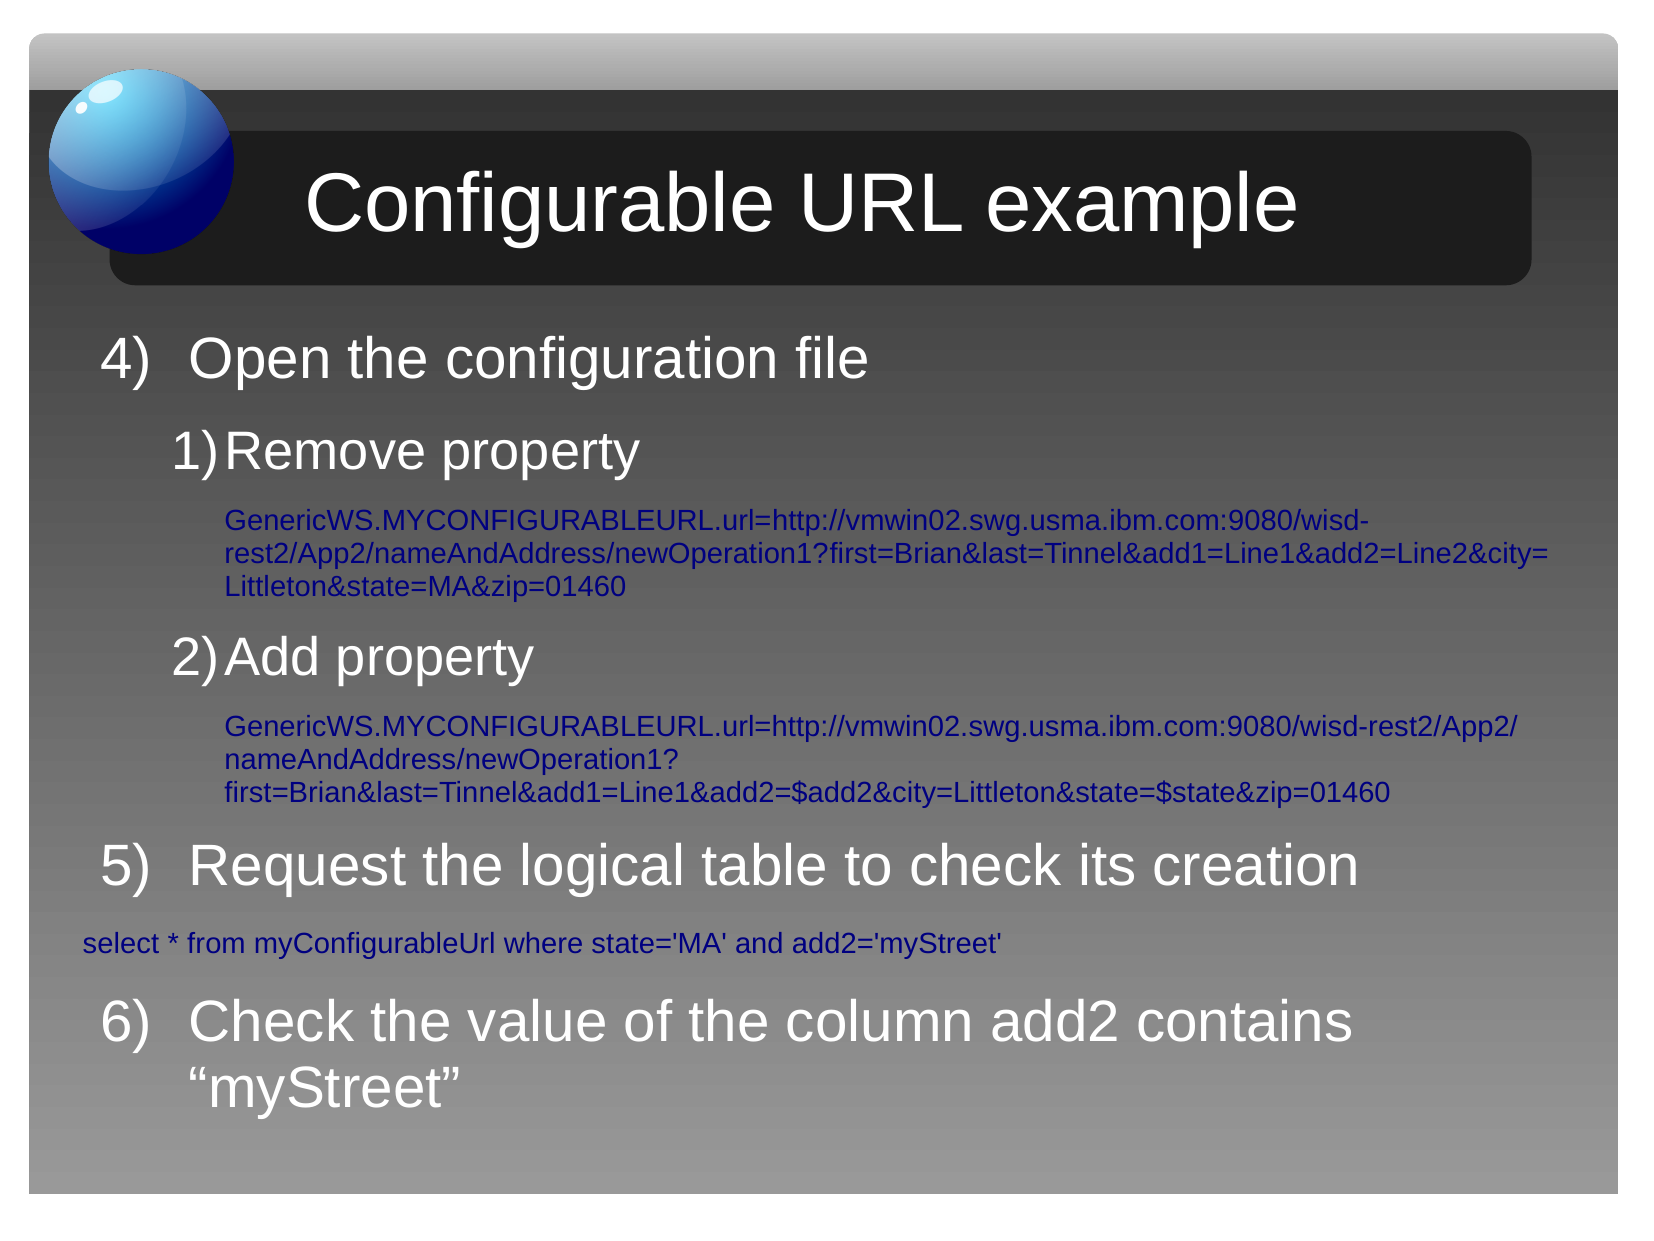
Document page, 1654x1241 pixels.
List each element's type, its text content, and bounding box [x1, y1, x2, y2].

list Open the configuration file Remove property GenericWS.MYCONFIGURABLEURL.url=http://vmwin02.swg.usma.ibm.com:9080/wisd-rest2/App2/nameAndAddress/newOperation1?first=Brian&last=Tinnel&add1=Line1&add2=Line2&city=Littleton&state=MA&zip=01460 Add property GenericWS.MYCONFIGURABLEURL.url=http://vmwin02.swg.usma.ibm.com:9080/wisd-rest2/App2/nameAndAddress/newOperation1?first=Brian&last=Tinnel&add1=Line1&add2=$add2&city=Littleton&state=$state&zip=01460 Request the logical table to check its creation select * from myConfigurableUrl where state='MA' and add2='myStreet' Check the value of the column add2 contains “myStreet” [82, 325, 1571, 1130]
title Configurable URL example [82, 137, 1571, 267]
picture [29, 57, 253, 266]
